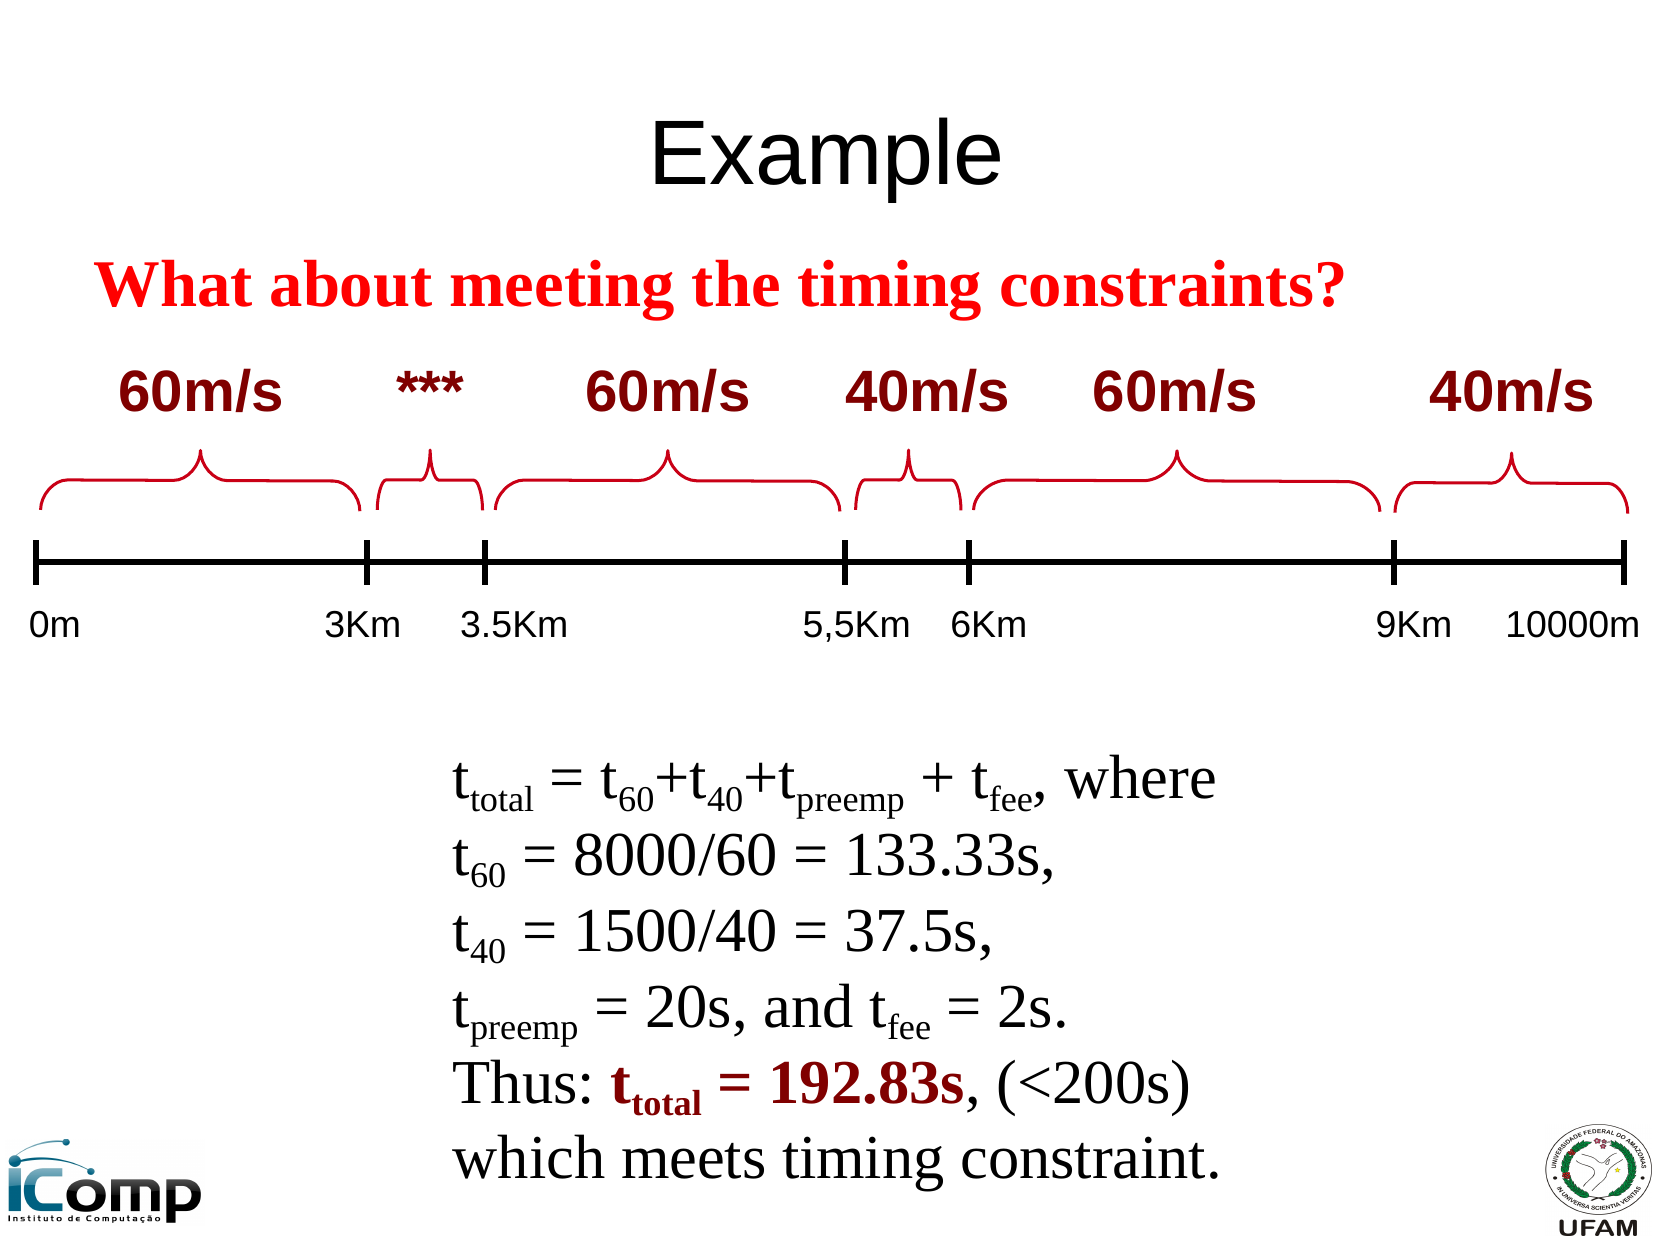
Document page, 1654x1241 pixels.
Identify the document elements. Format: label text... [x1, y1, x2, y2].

text_box 3.5Km [445, 596, 584, 654]
text_box 60m/s [103, 351, 299, 432]
text_box ttotal = t60+t40+tpreemp + tfee, where t60 = 8000/60 = 133.33s, t40 = 1500/40 = 37.5s, tpreemp = 20s, and tfee = 2s. Thus: ttotal = 192.83s, (<200s) which meets timing constraint. [437, 735, 1248, 1201]
text_box 5,5Km [788, 596, 926, 654]
picture [1545, 1124, 1652, 1236]
text_box 3Km [309, 596, 417, 654]
text_box 60m/s [570, 351, 766, 432]
text_box 60m/s [1078, 351, 1274, 432]
text_box 9Km [1360, 596, 1468, 654]
text_box 10000m [1490, 596, 1654, 654]
text_box What about meeting the timing constraints? [78, 239, 1367, 329]
text_box 0m [14, 596, 96, 654]
text_box *** [381, 351, 480, 432]
title Example [82, 49, 1571, 257]
picture [5, 1139, 205, 1226]
text_box 40m/s [830, 351, 1026, 432]
text_box 6Km [935, 596, 1043, 654]
text_box 40m/s [1414, 351, 1610, 432]
